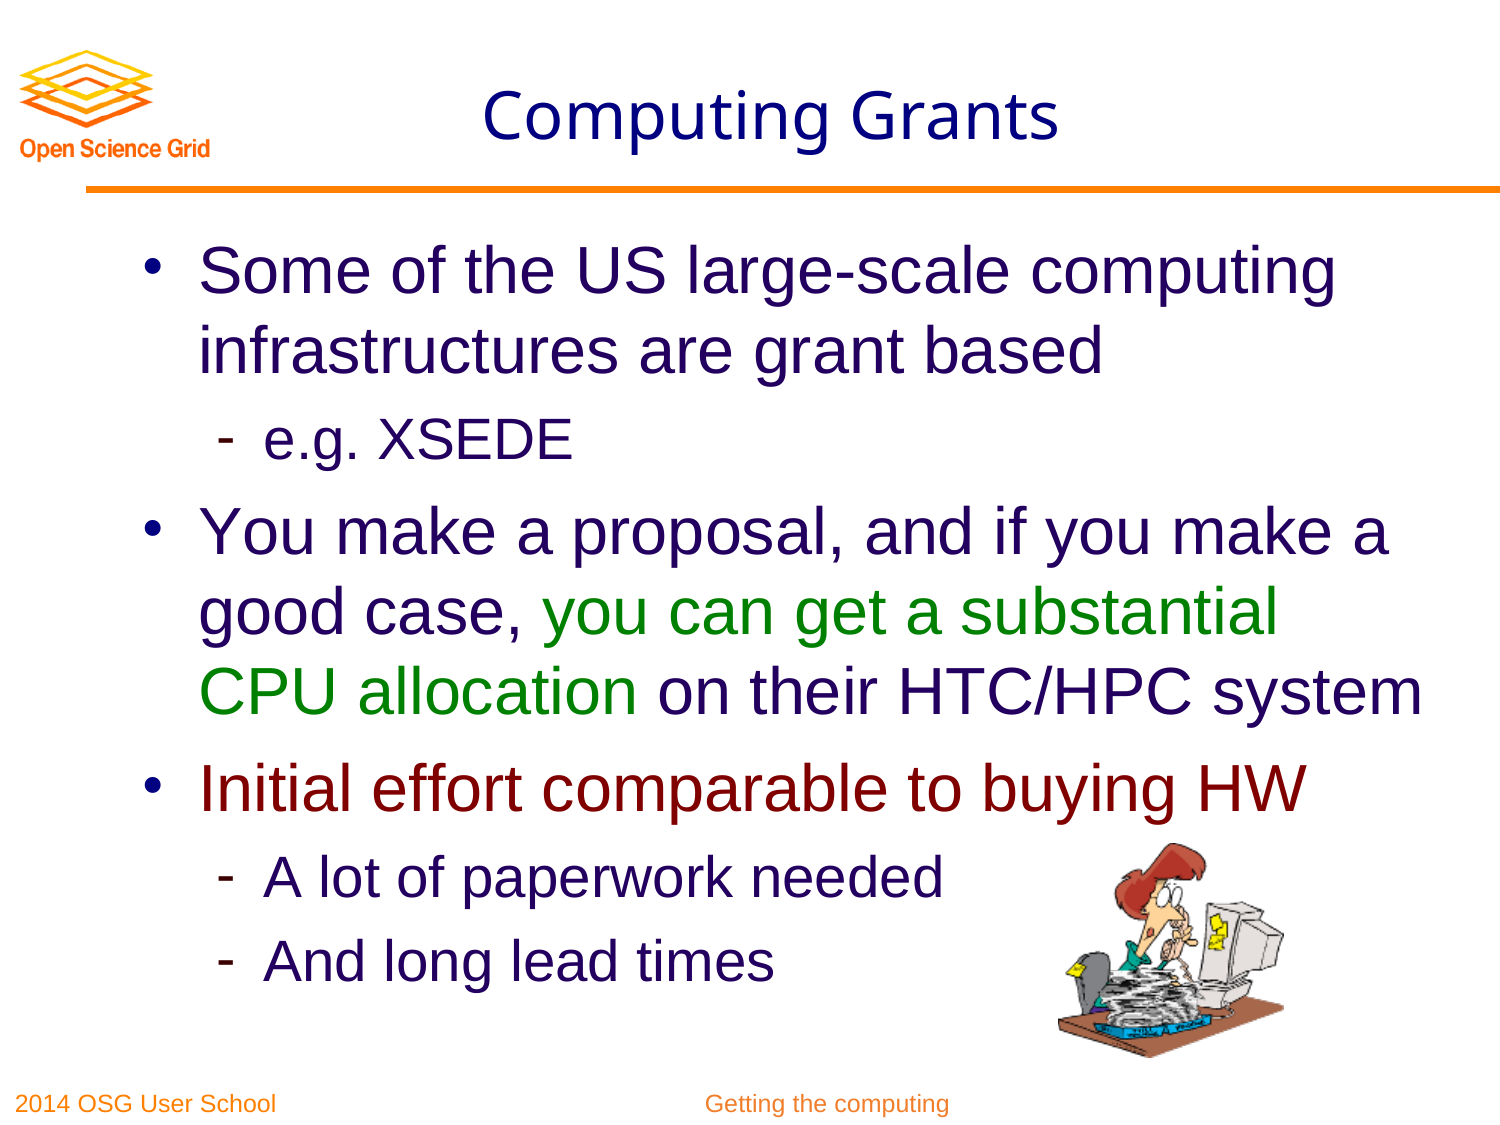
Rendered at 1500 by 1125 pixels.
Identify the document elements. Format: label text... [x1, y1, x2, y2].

picture [1058, 843, 1284, 1058]
title Computing Grants [201, 18, 1342, 207]
list Some of the US large-scale computing infrastructures are grant based e.g. XSEDE You make a proposal, and if you make a good case, you can get a substantial CPU allocation on their HTC/HPC system Initial effort comparable to buying HW A lot of paperwork needed And long lead times [127, 218, 1463, 1056]
picture [0, 27, 201, 179]
